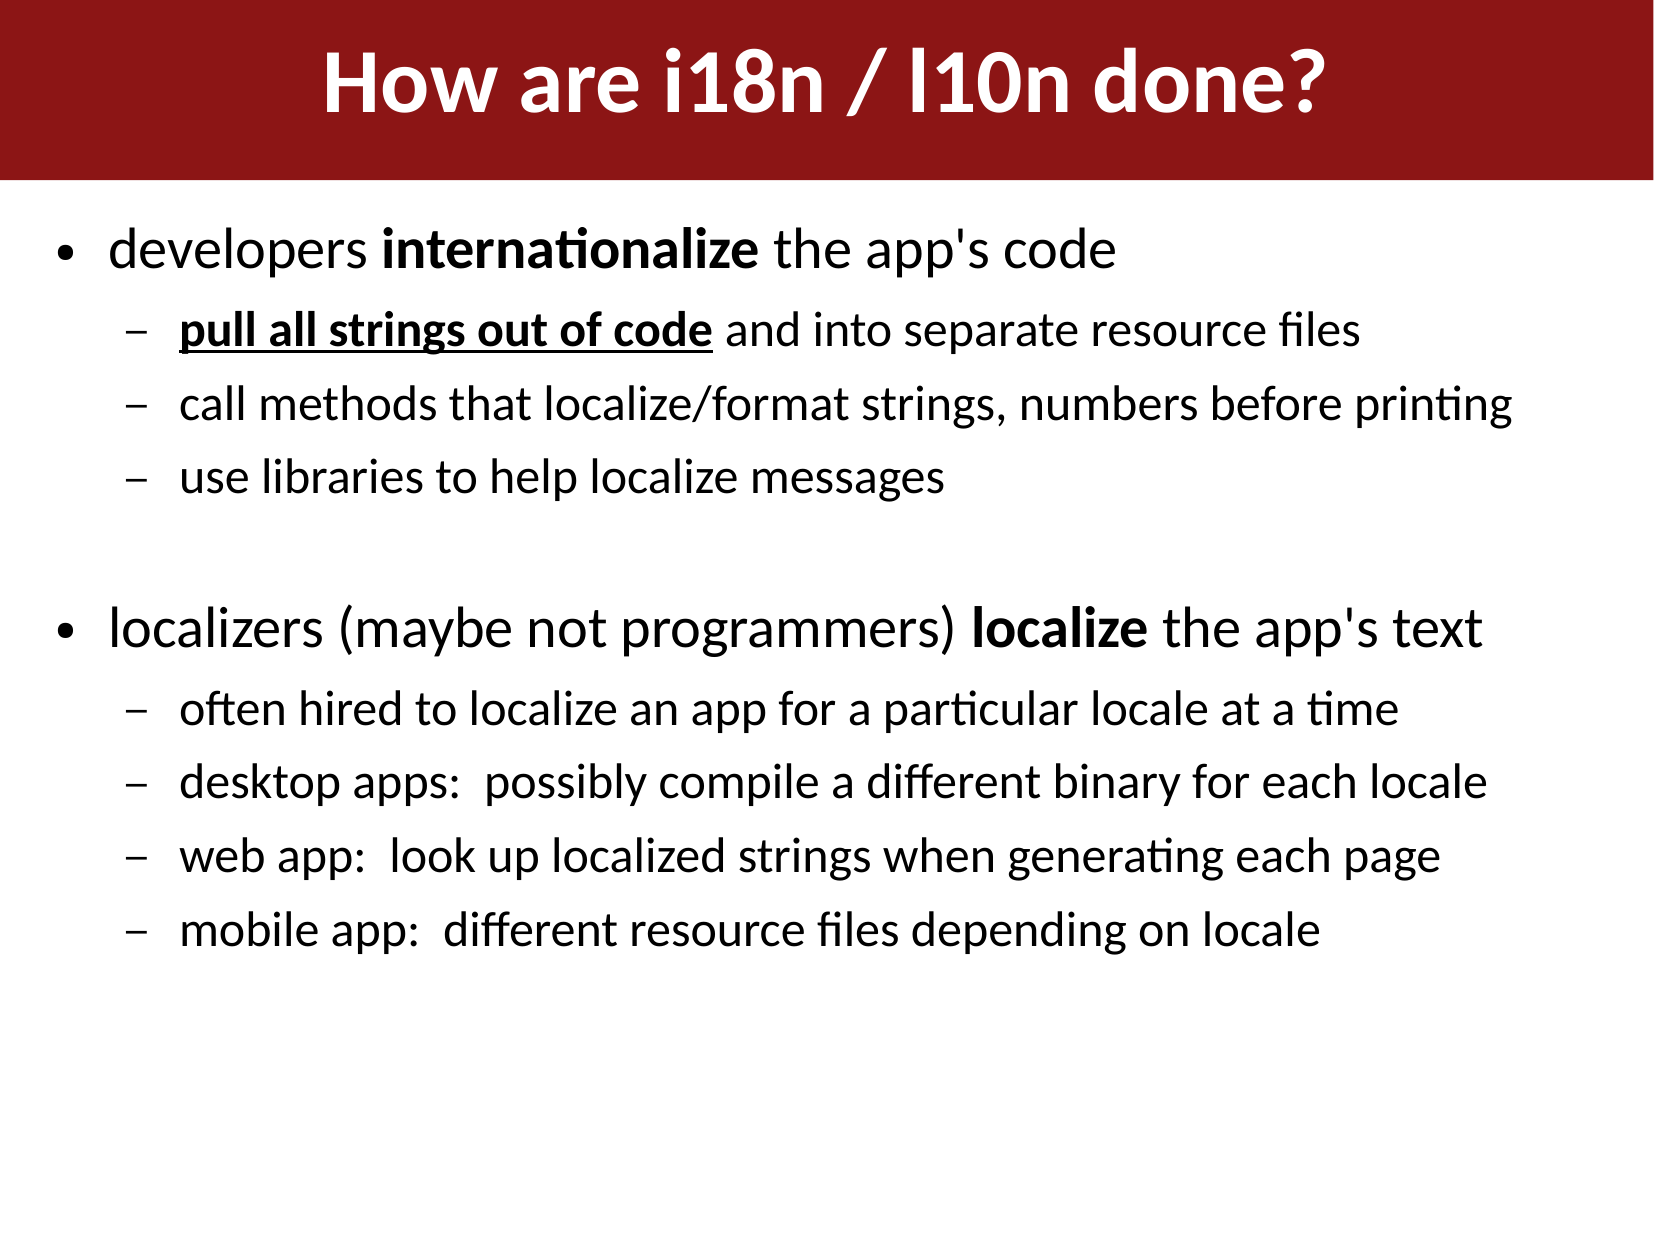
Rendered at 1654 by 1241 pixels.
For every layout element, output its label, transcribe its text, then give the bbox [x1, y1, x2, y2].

title How are i18n / l10n done? [0, 0, 1654, 181]
list developers internationalize the app's code pull all strings out of code and into separate resource files call methods that localize/format strings, numbers before printing use libraries to help localize messages localizers (maybe not programmers) localize the app's text often hired to localize an app for a particular locale at a time desktop apps: possibly compile a different binary for each locale web app: look up localized strings when generating each page mobile app: different resource files depending on locale [37, 225, 1636, 1186]
